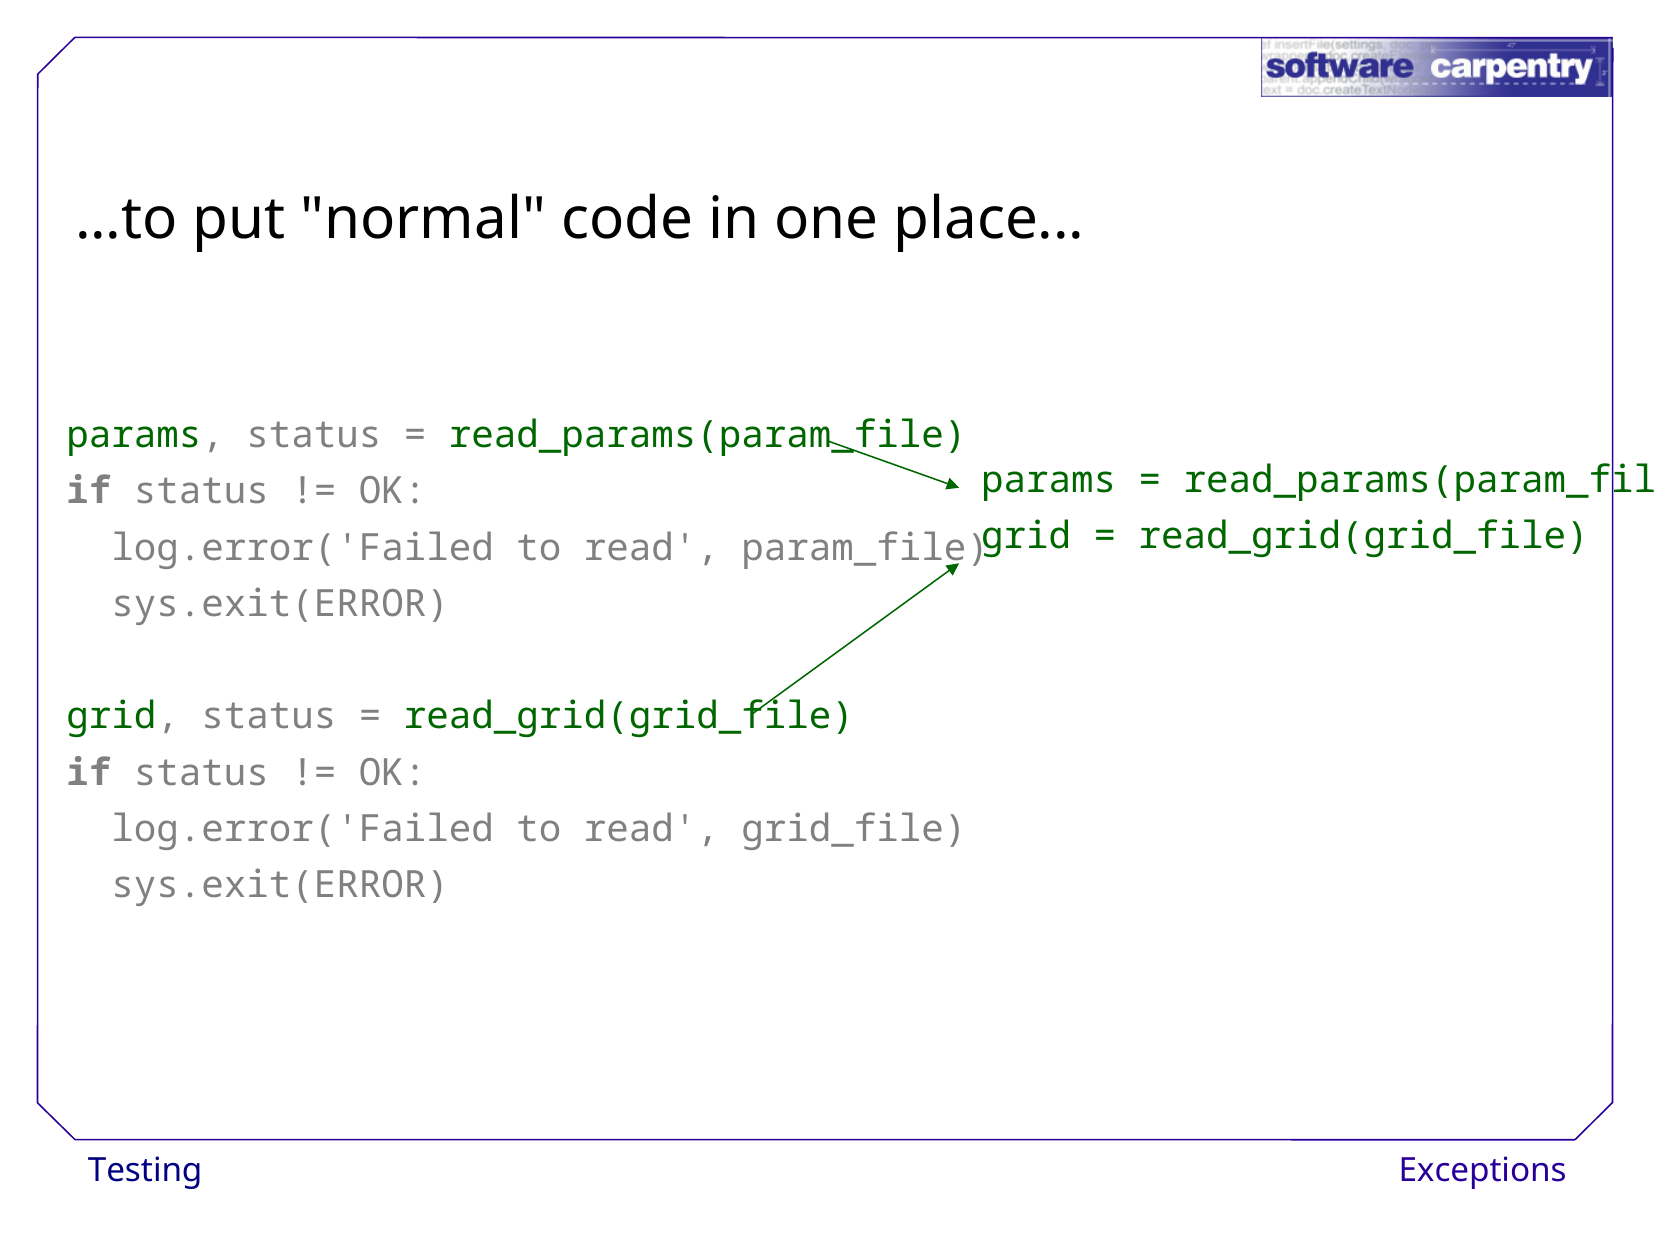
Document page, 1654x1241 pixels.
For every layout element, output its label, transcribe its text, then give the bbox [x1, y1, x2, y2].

text_box params = read_params(param_file) grid = read_grid(grid_file) [921, 391, 1546, 933]
text_box ...to put "normal" code in one place... [60, 138, 1250, 259]
picture [1261, 39, 1613, 97]
text_box params, status = read_params(param_file) if status != OK: log.error('Failed to read', param_file) sys.exit(ERROR) grid, status = read_grid(grid_file) if status != OK: log.error('Failed to read', grid_file) sys.exit(ERROR) [51, 391, 875, 933]
